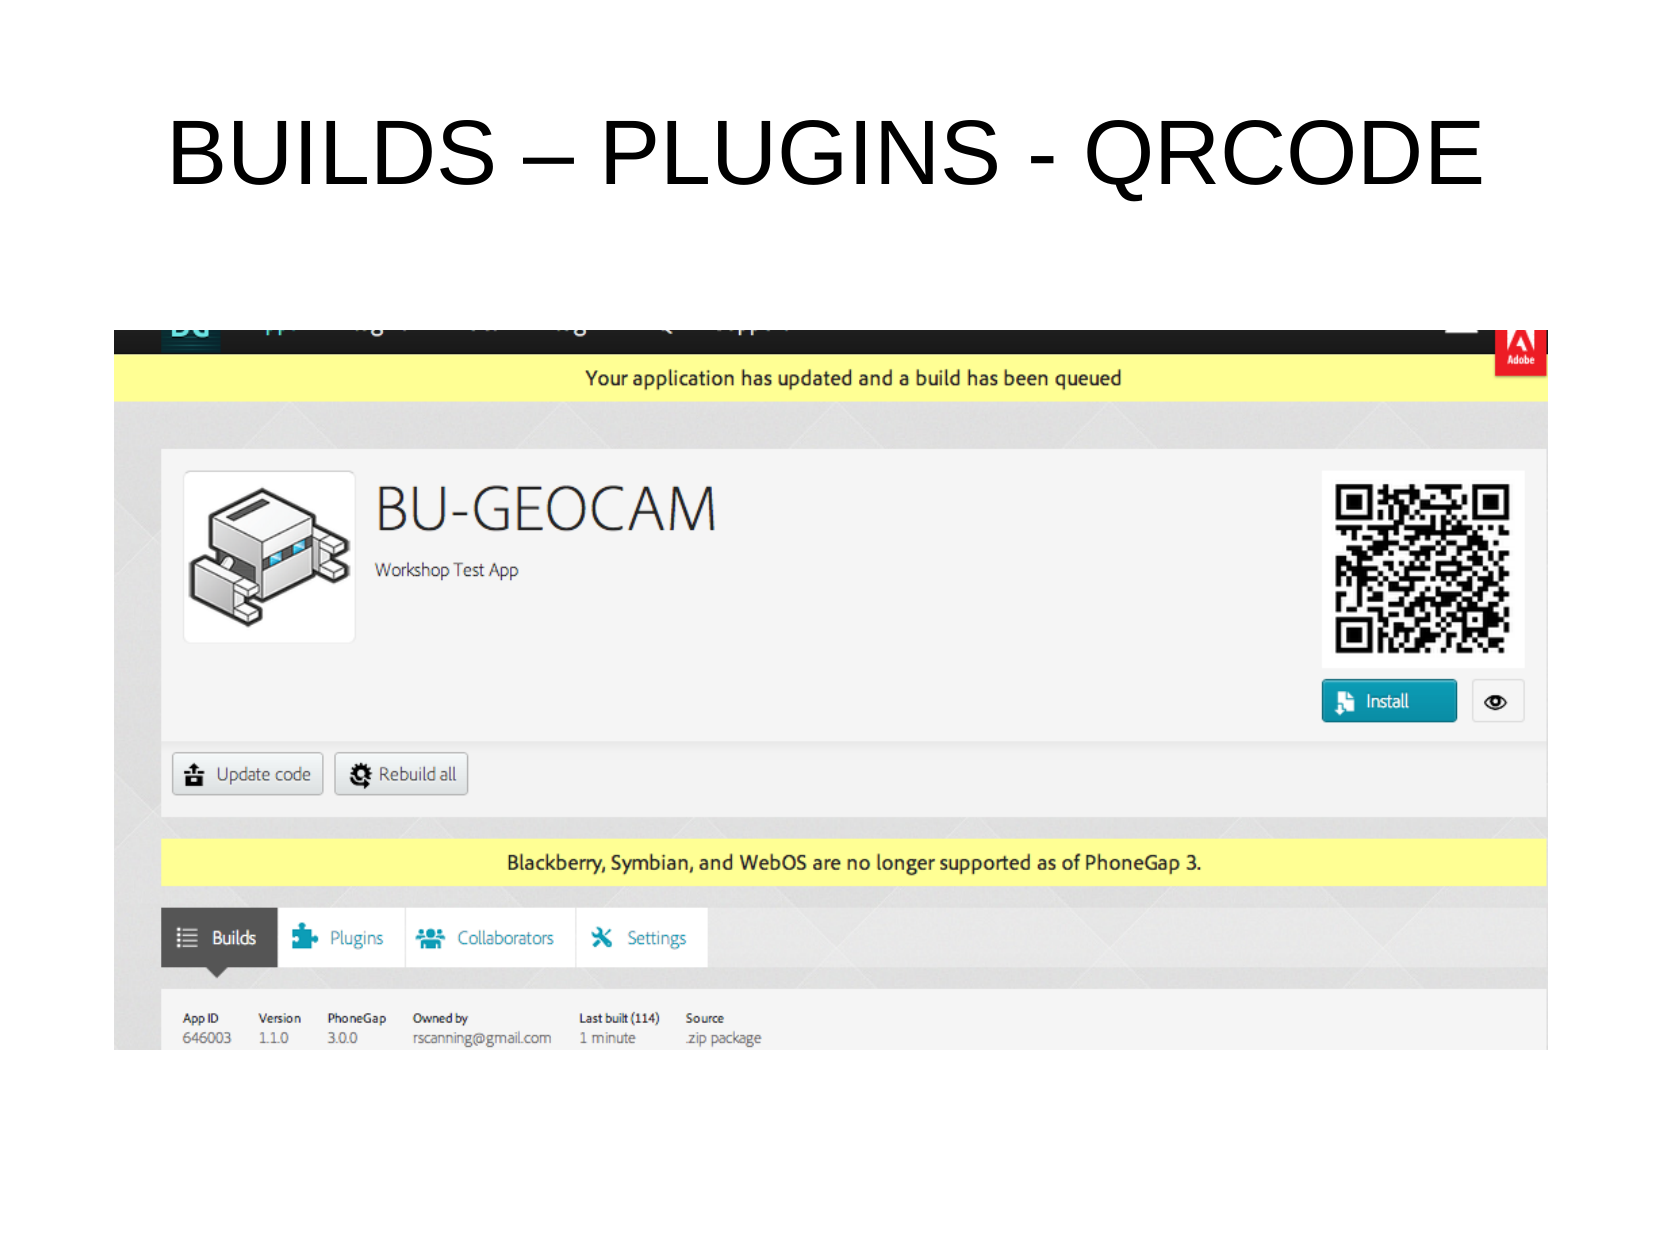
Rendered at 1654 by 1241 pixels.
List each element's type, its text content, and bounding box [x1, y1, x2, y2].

title BUILDS – PLUGINS - QRCODE [82, 49, 1571, 257]
picture [114, 330, 1548, 1051]
